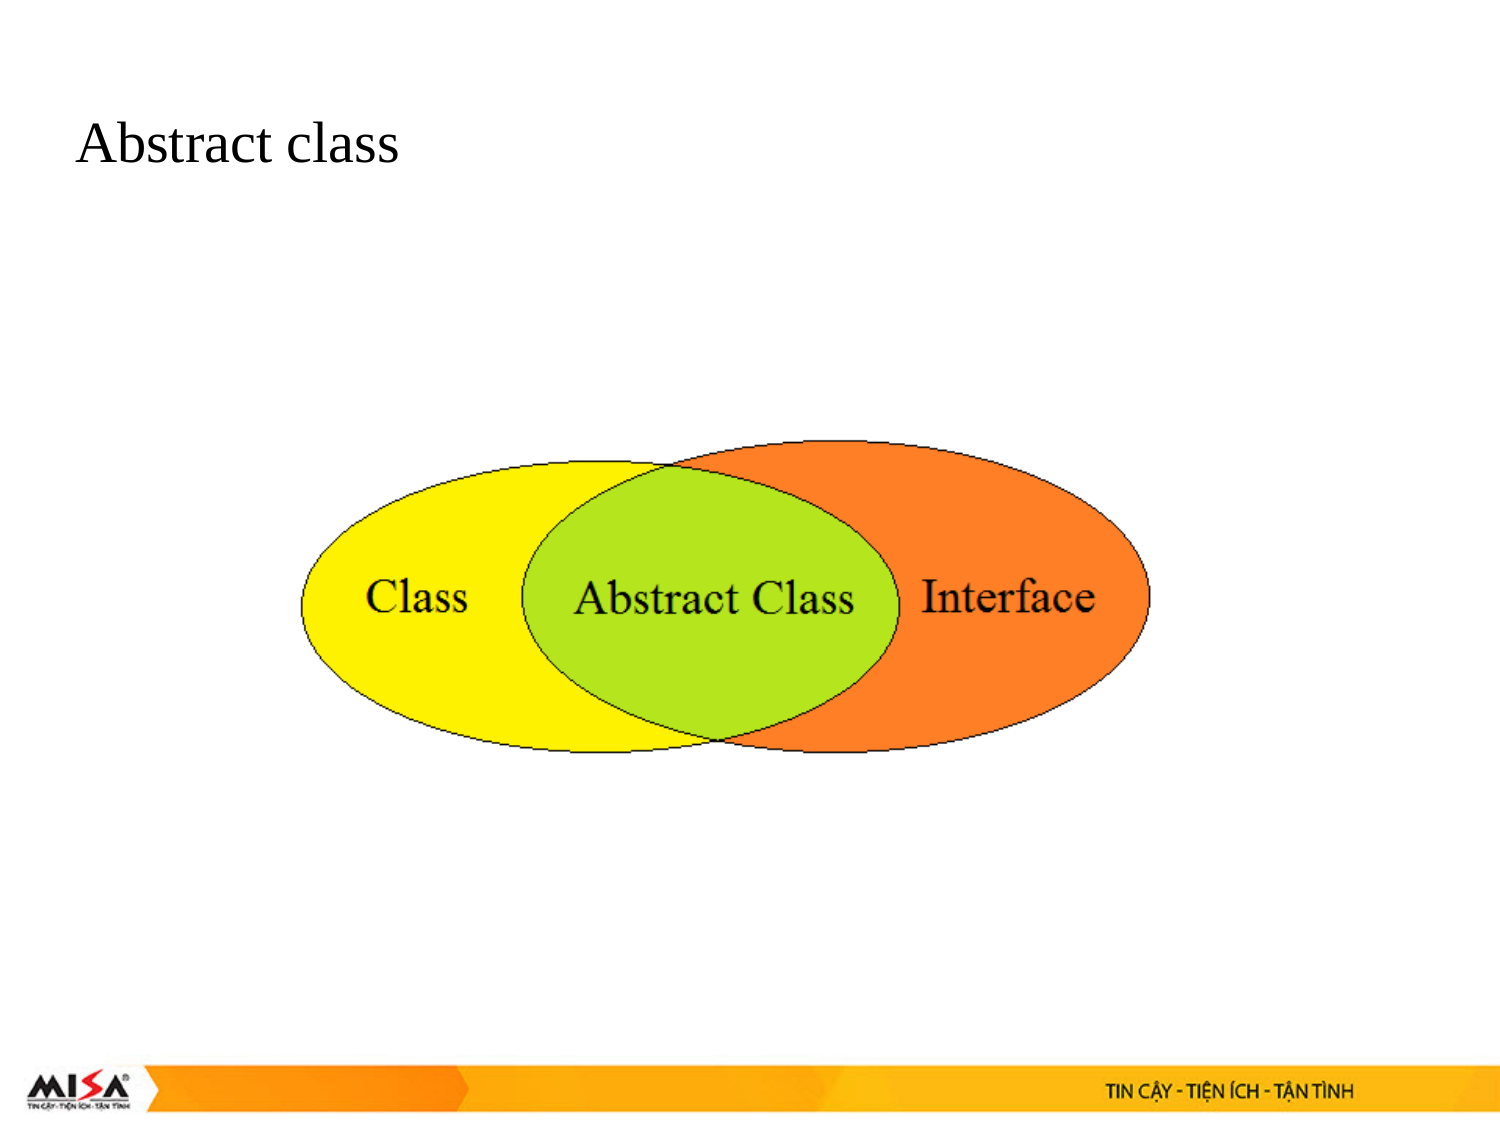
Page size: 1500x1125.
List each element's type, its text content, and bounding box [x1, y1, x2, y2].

title Abstract class [74, 44, 1425, 232]
picture [0, 0, 1500, 1125]
